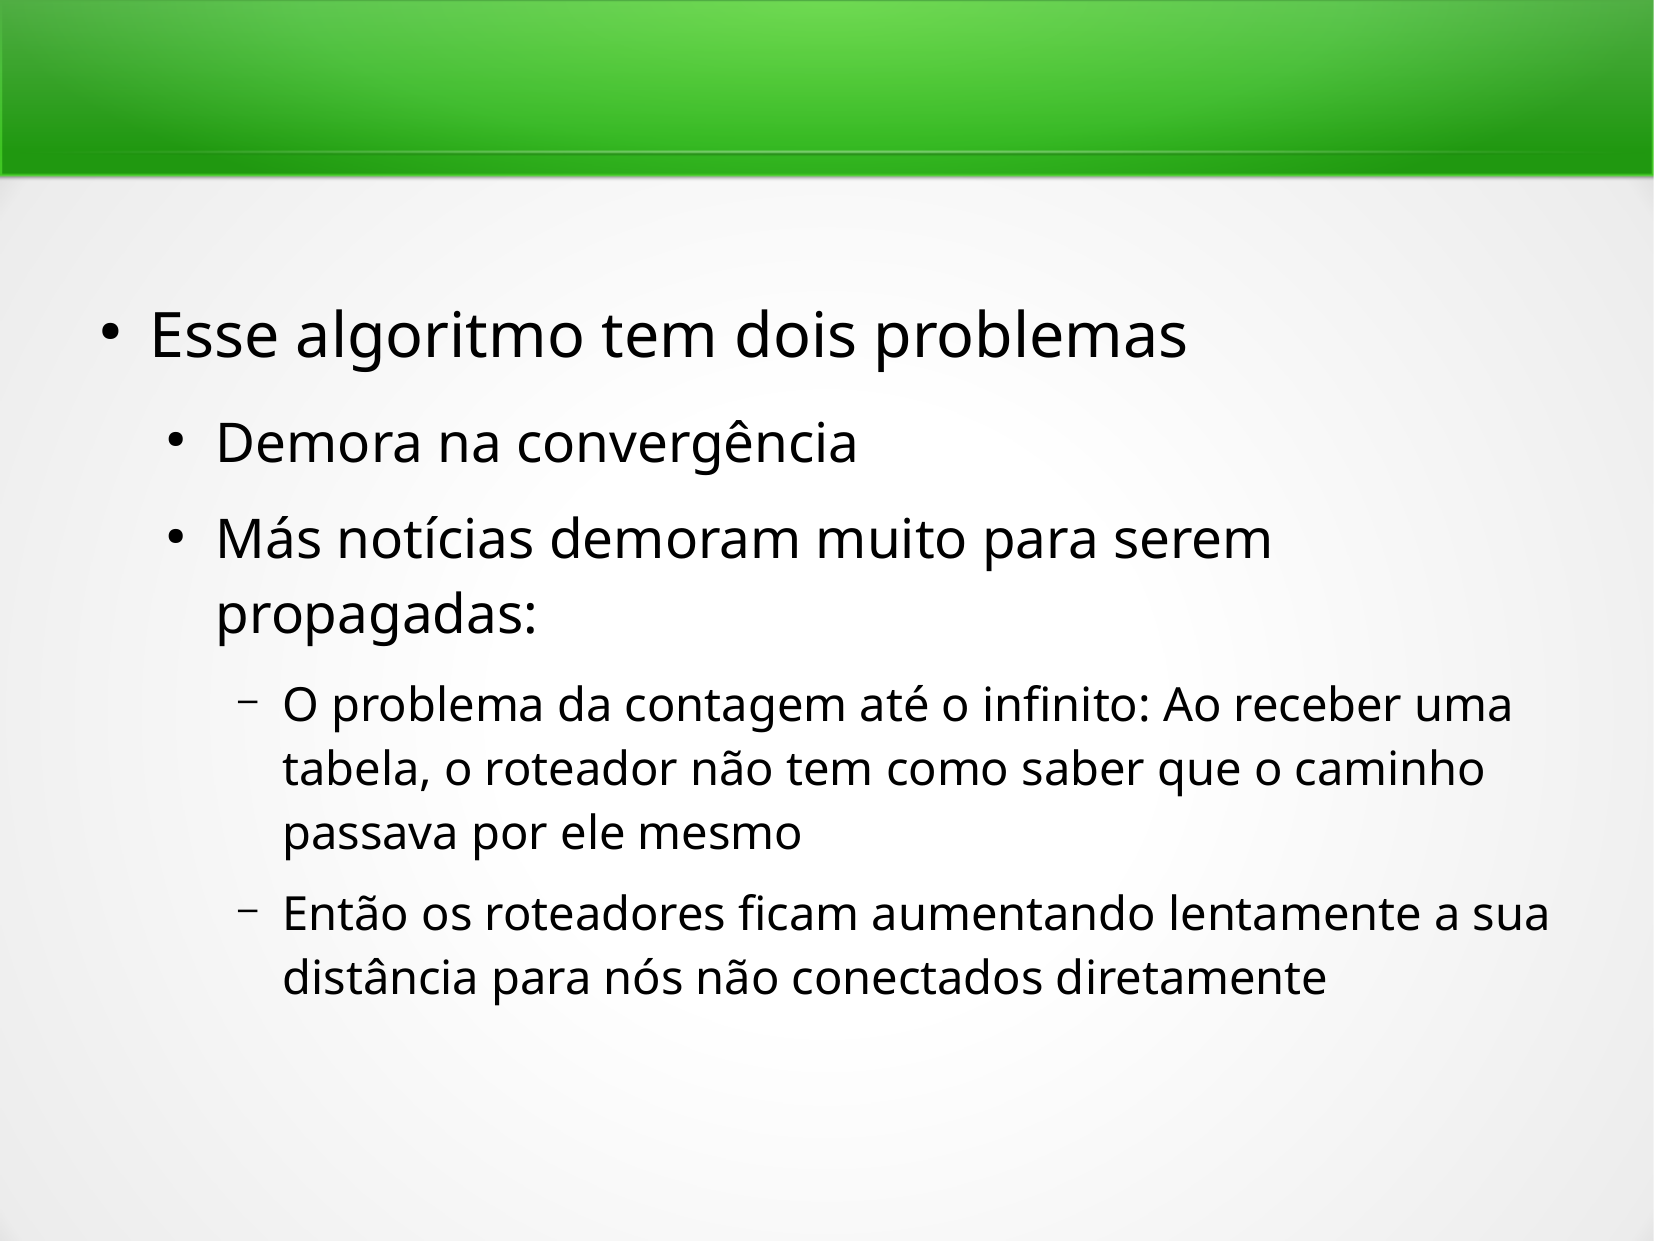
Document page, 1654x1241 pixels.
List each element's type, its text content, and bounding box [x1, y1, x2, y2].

list Esse algoritmo tem dois problemas Demora na convergência Más notícias demoram muito para serem propagadas: O problema da contagem até o infinito: Ao receber uma tabela, o roteador não tem como saber que o caminho passava por ele mesmo Então os roteadores ficam aumentando lentamente a sua distância para nós não conectados diretamente [82, 290, 1571, 1010]
picture [0, 0, 1654, 1241]
